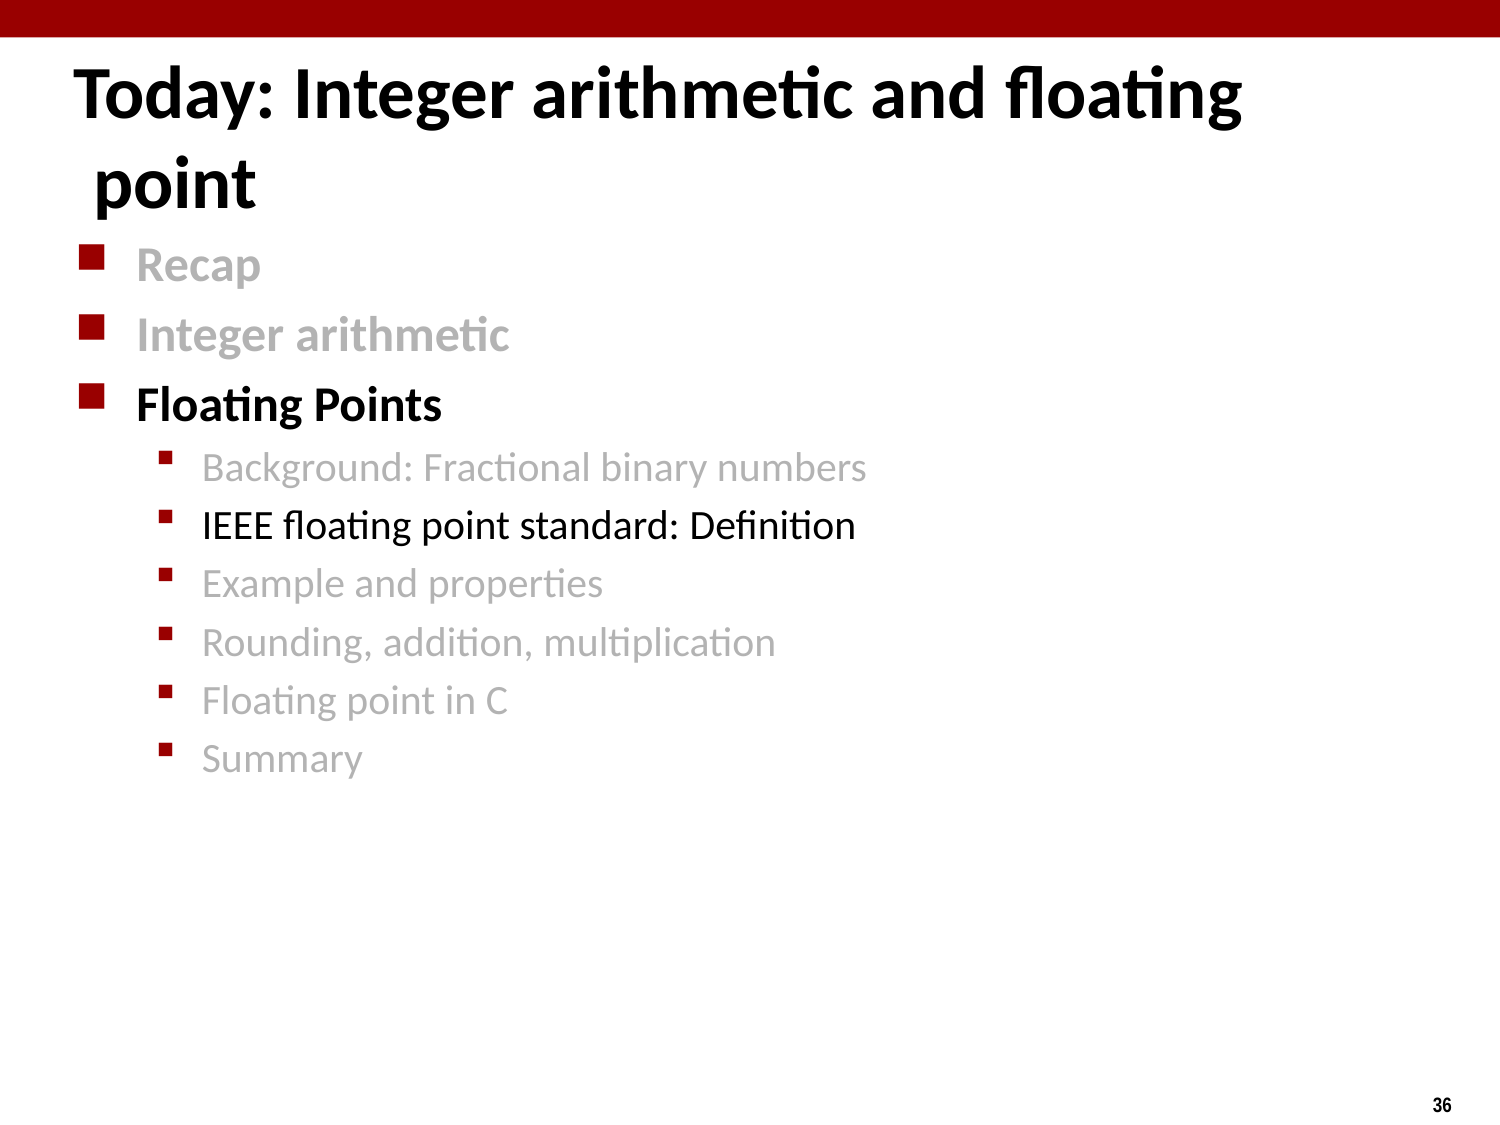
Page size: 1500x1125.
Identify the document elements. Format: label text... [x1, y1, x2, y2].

title Today: Integer arithmetic and floating point [58, 71, 1304, 197]
list Recap Integer arithmetic Floating Points Background: Fractional binary numbers IEEE floating point standard: Definition Example and properties Rounding, addition, multiplication Floating point in C Summary [65, 223, 1361, 1040]
